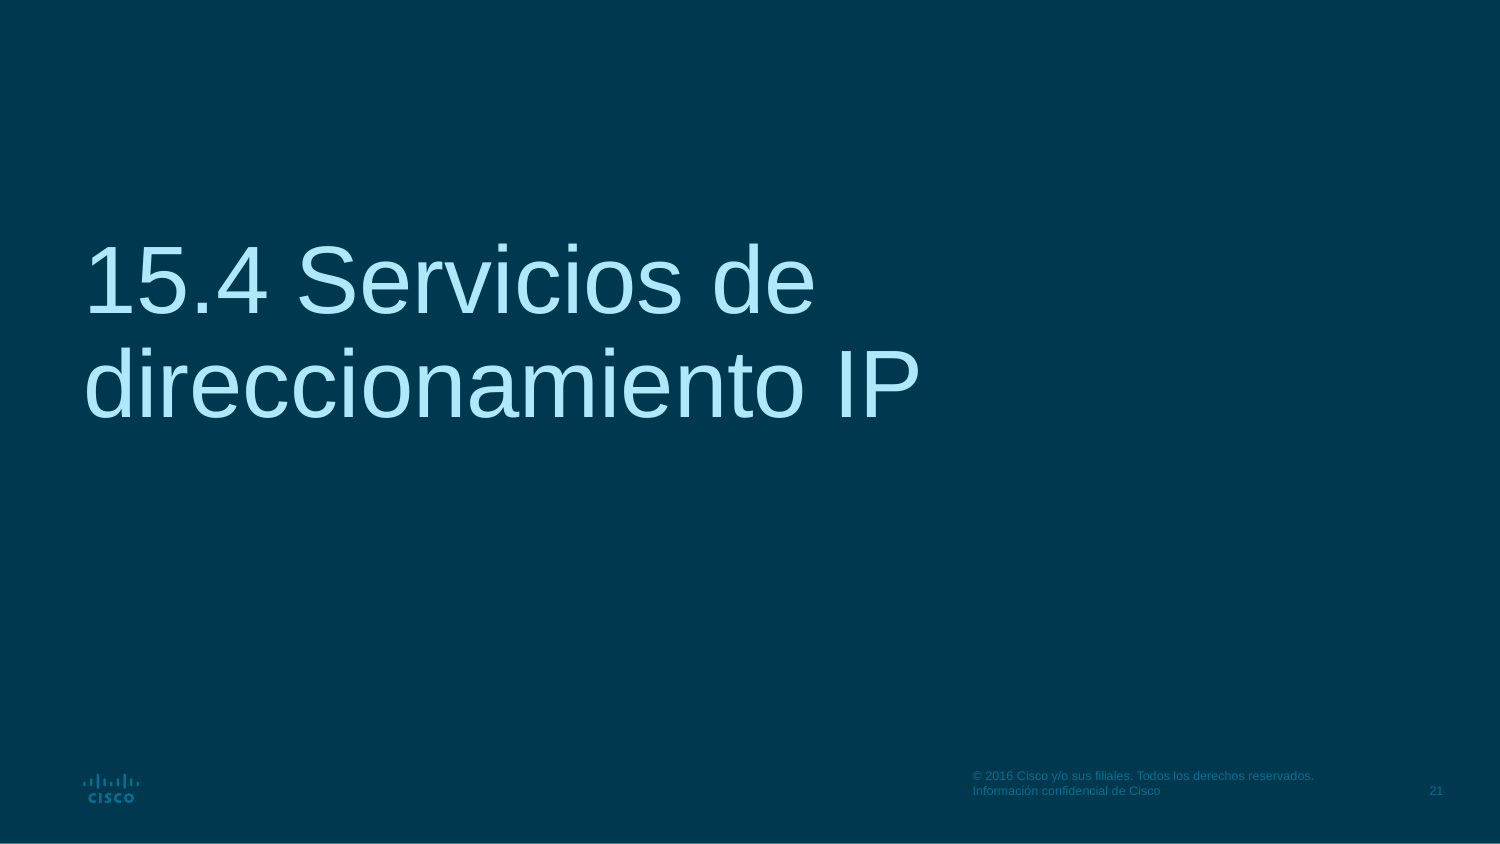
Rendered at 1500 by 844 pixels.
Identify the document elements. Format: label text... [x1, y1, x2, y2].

title 15.4 Servicios de direccionamiento IP [68, 293, 1427, 446]
